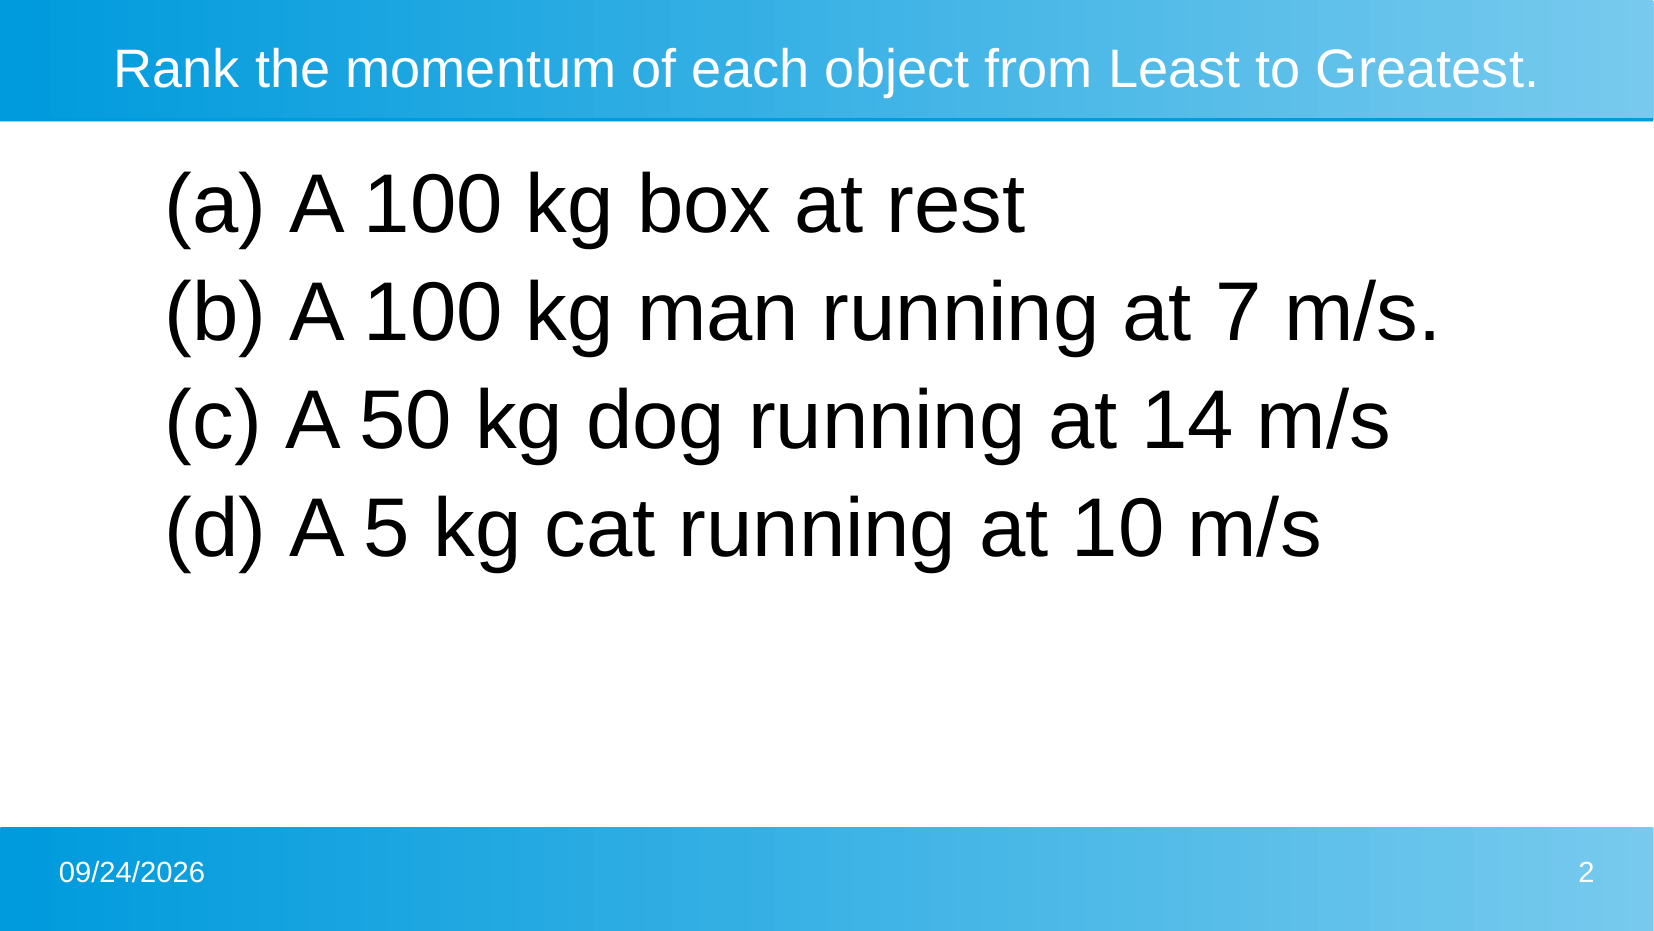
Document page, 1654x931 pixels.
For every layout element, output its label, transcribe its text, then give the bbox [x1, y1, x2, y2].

text_box A 100 kg box at rest A 100 kg man running at 7 m/s. A 50 kg dog running at 14 m/s A 5 kg cat running at 10 m/s [150, 150, 1538, 582]
title Rank the momentum of each object from Least to Greatest. [59, 29, 1595, 108]
